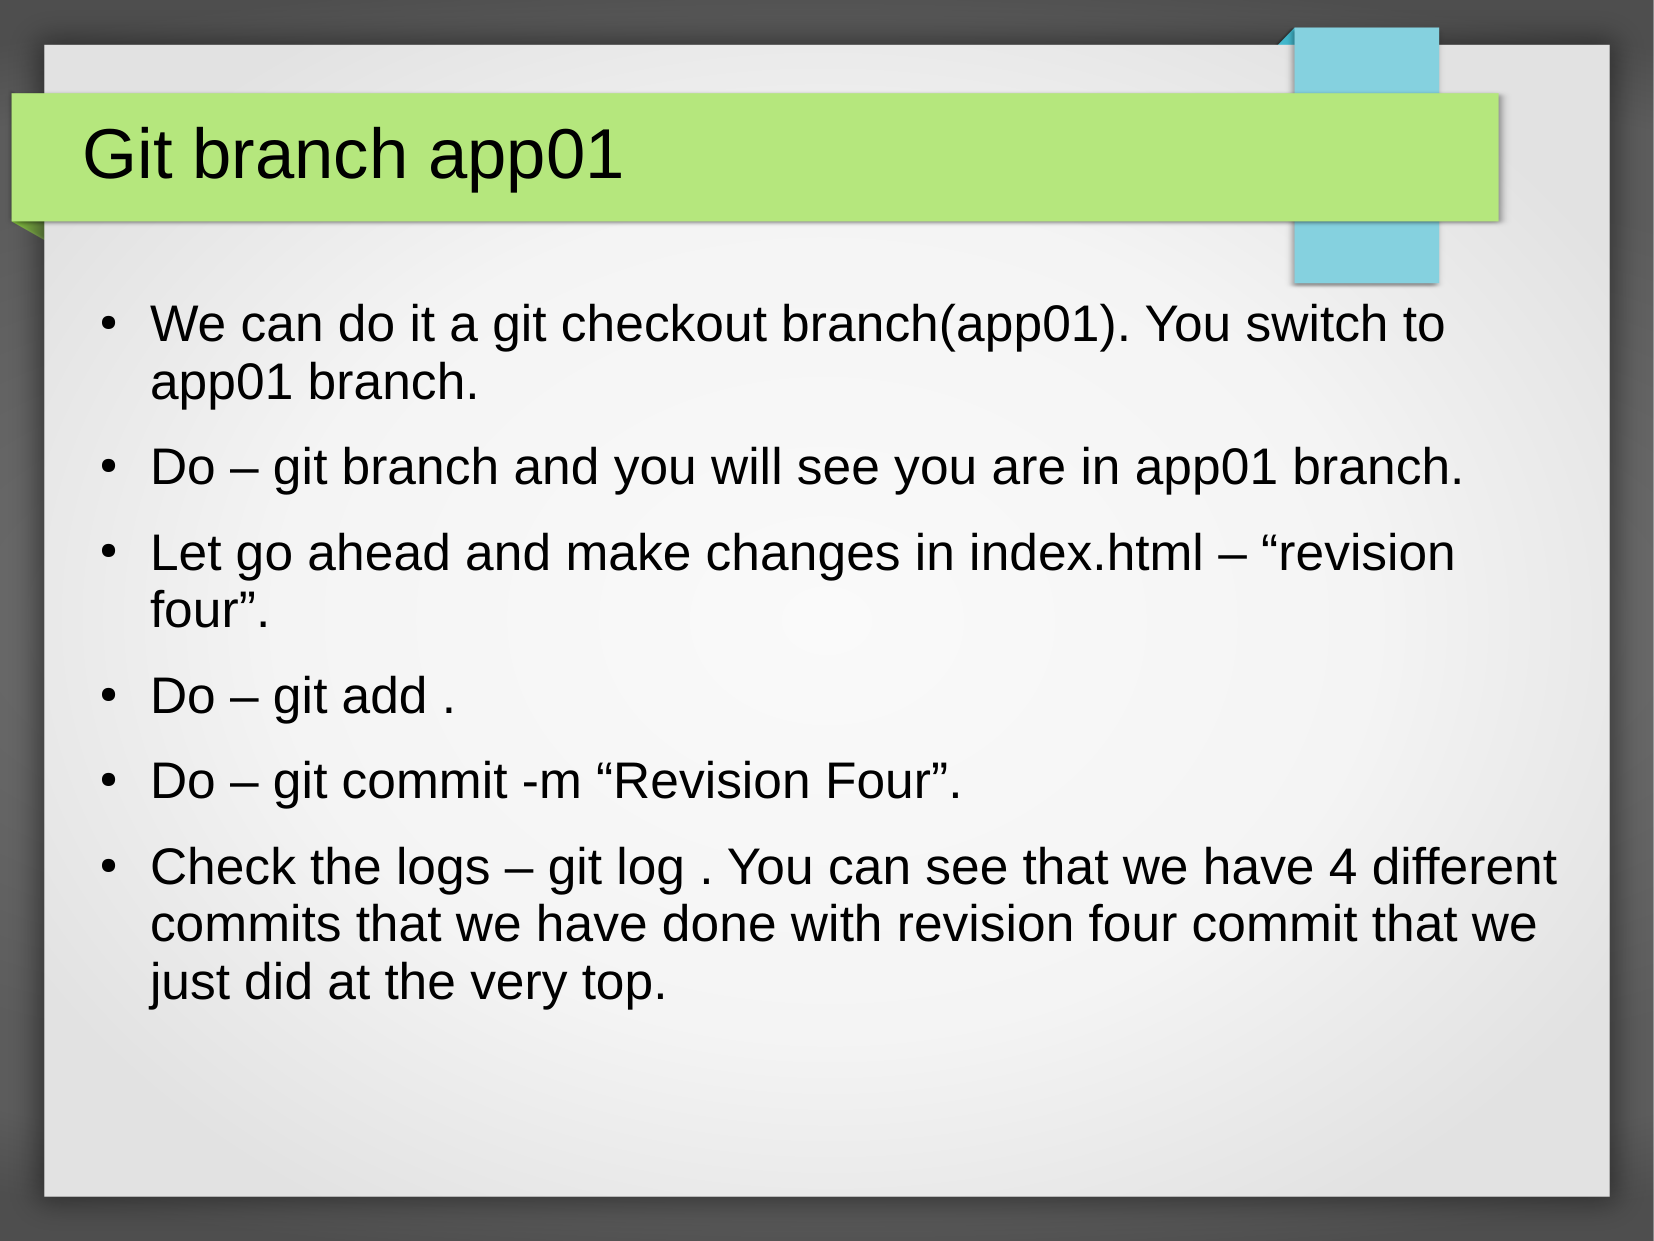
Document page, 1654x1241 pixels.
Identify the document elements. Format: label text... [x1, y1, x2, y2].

list We can do it a git checkout branch(app01). You switch to app01 branch. Do – git branch and you will see you are in app01 branch. Let go ahead and make changes in index.html – “revision four”. Do – git add . Do – git commit -m “Revision Four”. Check the logs – git log . You can see that we have 4 different commits that we have done with revision four commit that we just did at the very top. [82, 295, 1571, 1015]
picture [0, 0, 1654, 1241]
title Git branch app01 [82, 94, 1264, 213]
